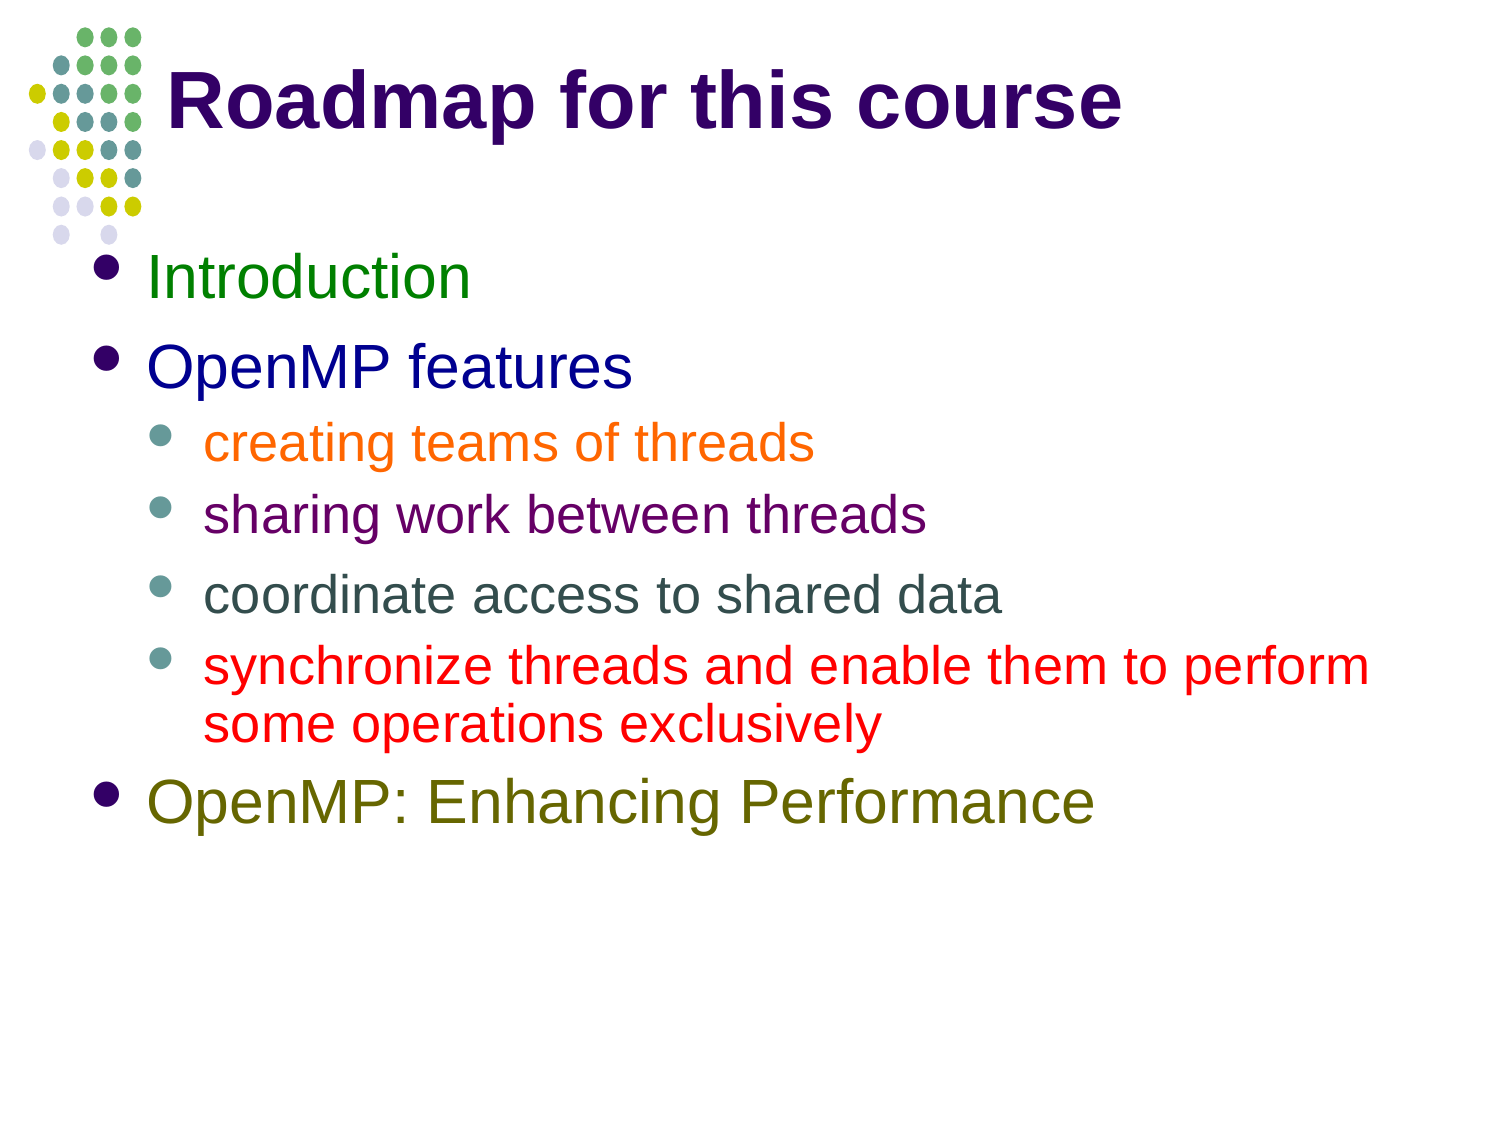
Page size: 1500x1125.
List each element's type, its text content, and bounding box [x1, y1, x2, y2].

title Roadmap for this course [151, 40, 1390, 176]
list Introduction OpenMP features creating teams of threads sharing work between threads coordinate access to shared data synchronize threads and enable them to perform some operations exclusively OpenMP: Enhancing Performance [75, 228, 1426, 1093]
